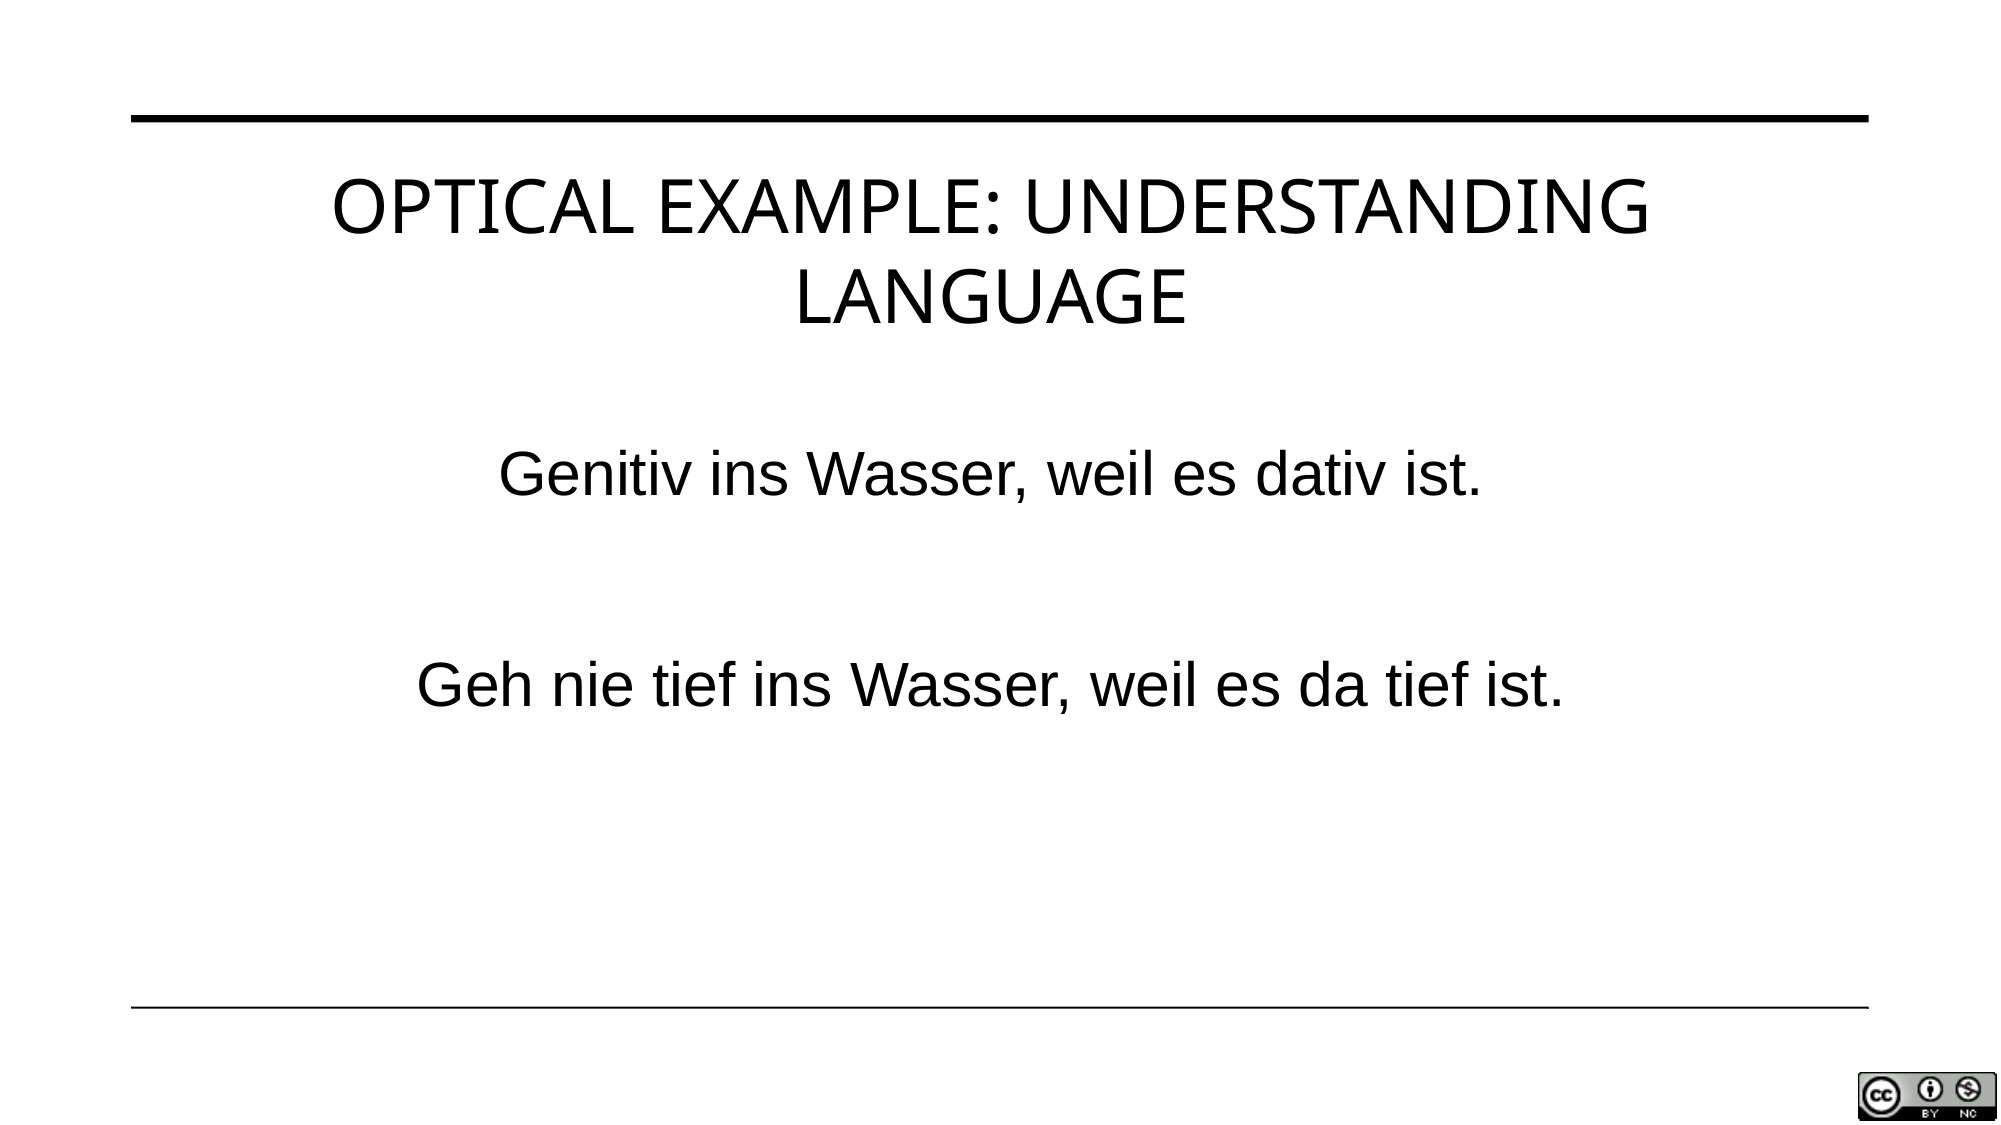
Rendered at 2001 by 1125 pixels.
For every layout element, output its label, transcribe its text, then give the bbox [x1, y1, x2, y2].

text_box Geh nie tief ins Wasser, weil es da tief ist. [114, 635, 1869, 726]
title OPTICAL EXAMPLE: UNDERSTANDING LANGUAGE [114, 151, 1869, 261]
picture [1858, 1072, 1997, 1121]
text_box Genitiv ins Wasser, weil es dativ ist. [114, 425, 1869, 516]
